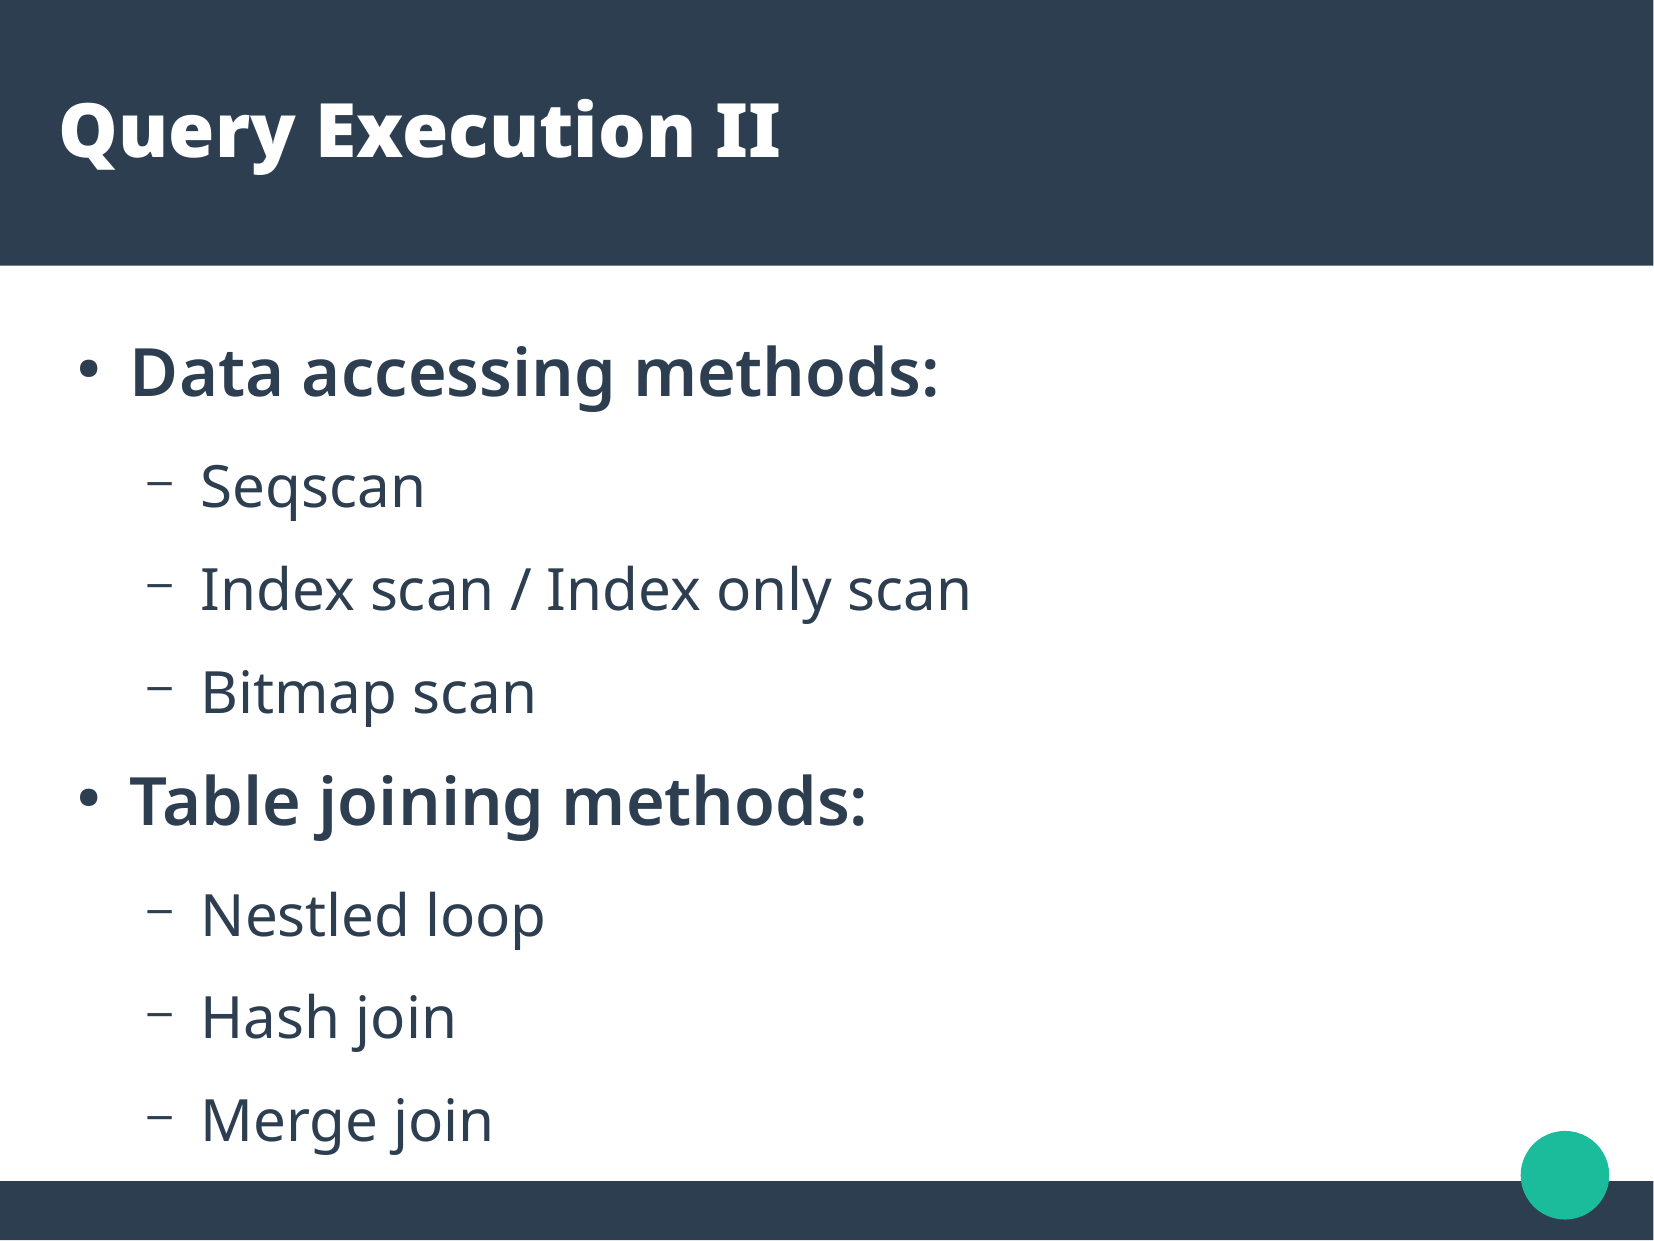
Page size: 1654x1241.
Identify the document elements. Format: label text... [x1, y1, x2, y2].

title Query Execution II [59, 49, 1595, 207]
list Data accessing methods: Seqscan Index scan / Index only scan Bitmap scan Table joining methods: Nestled loop Hash join Merge join [59, 324, 1595, 1152]
